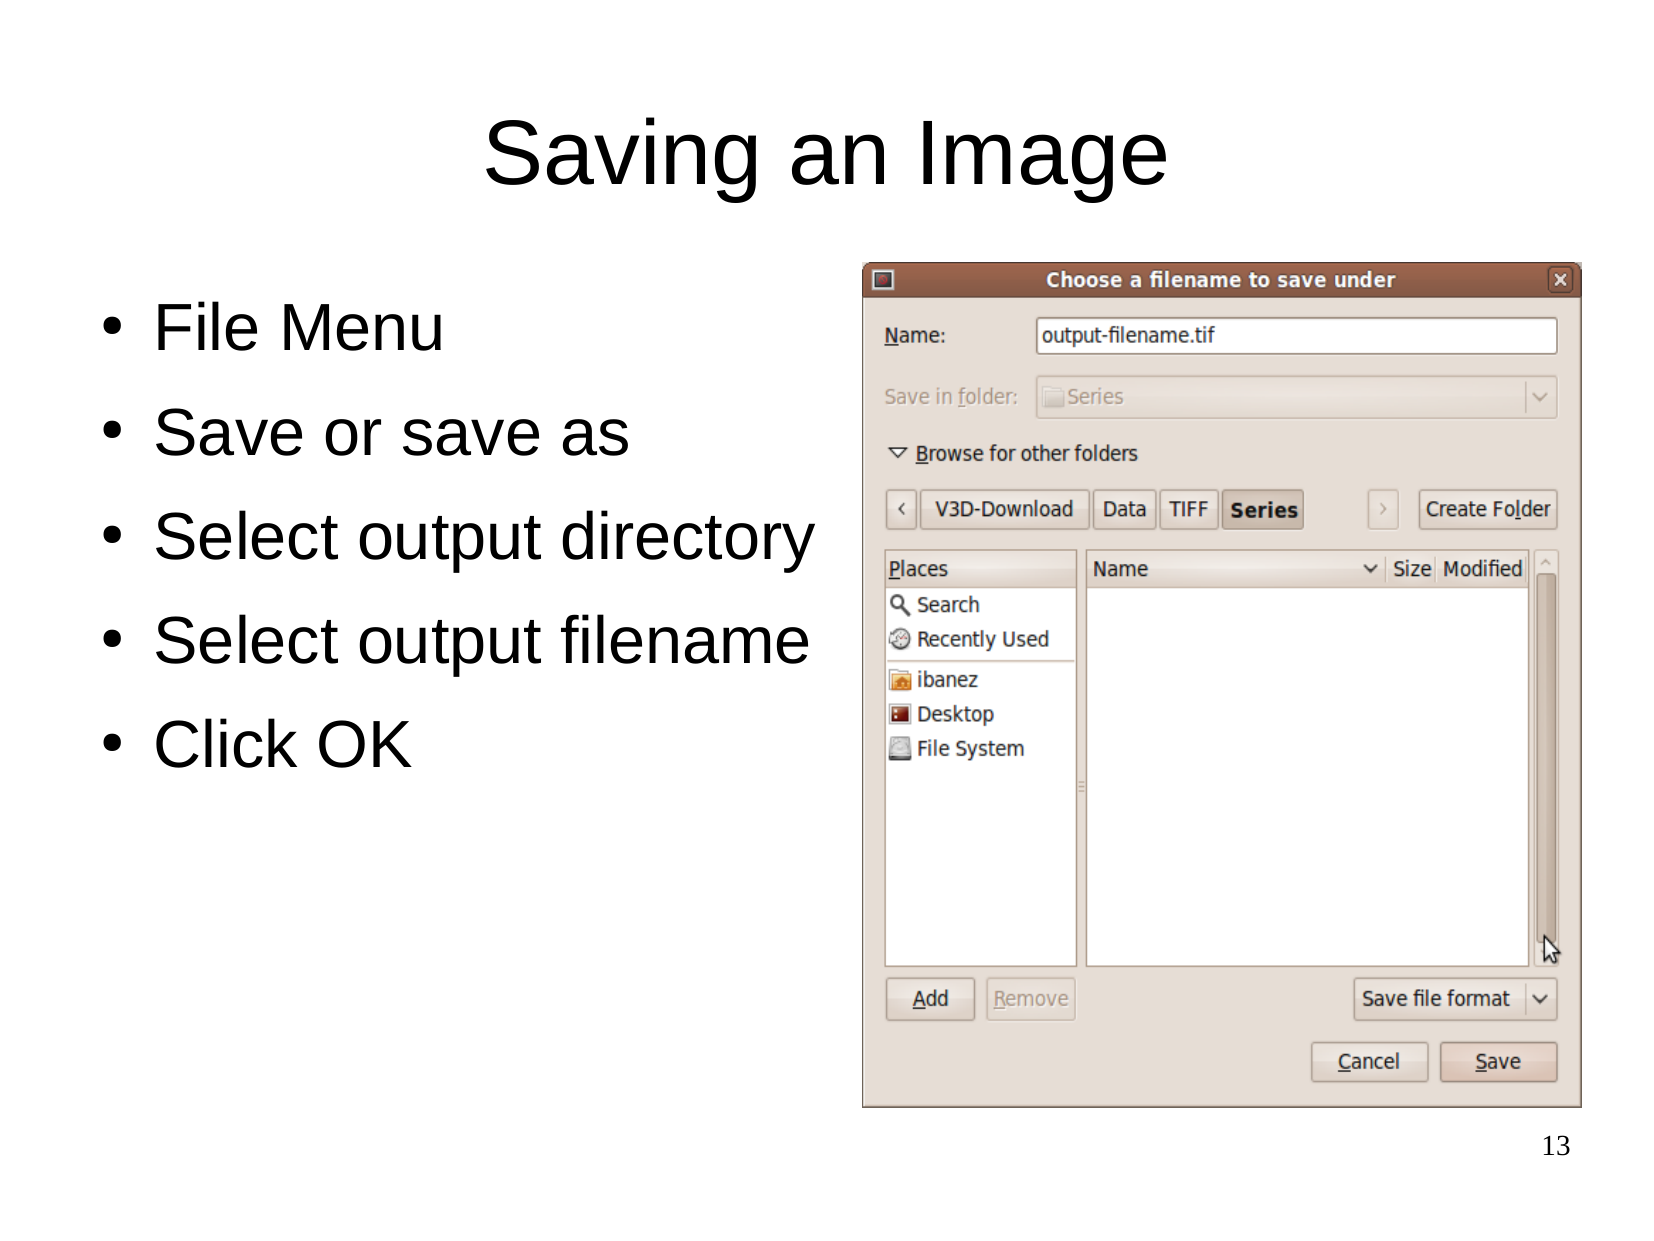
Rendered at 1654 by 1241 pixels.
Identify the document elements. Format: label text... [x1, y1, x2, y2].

list File Menu Save or save as Select output directory Select output filename Click OK [82, 290, 862, 1094]
picture [862, 262, 1582, 1108]
title Saving an Image [82, 49, 1571, 257]
